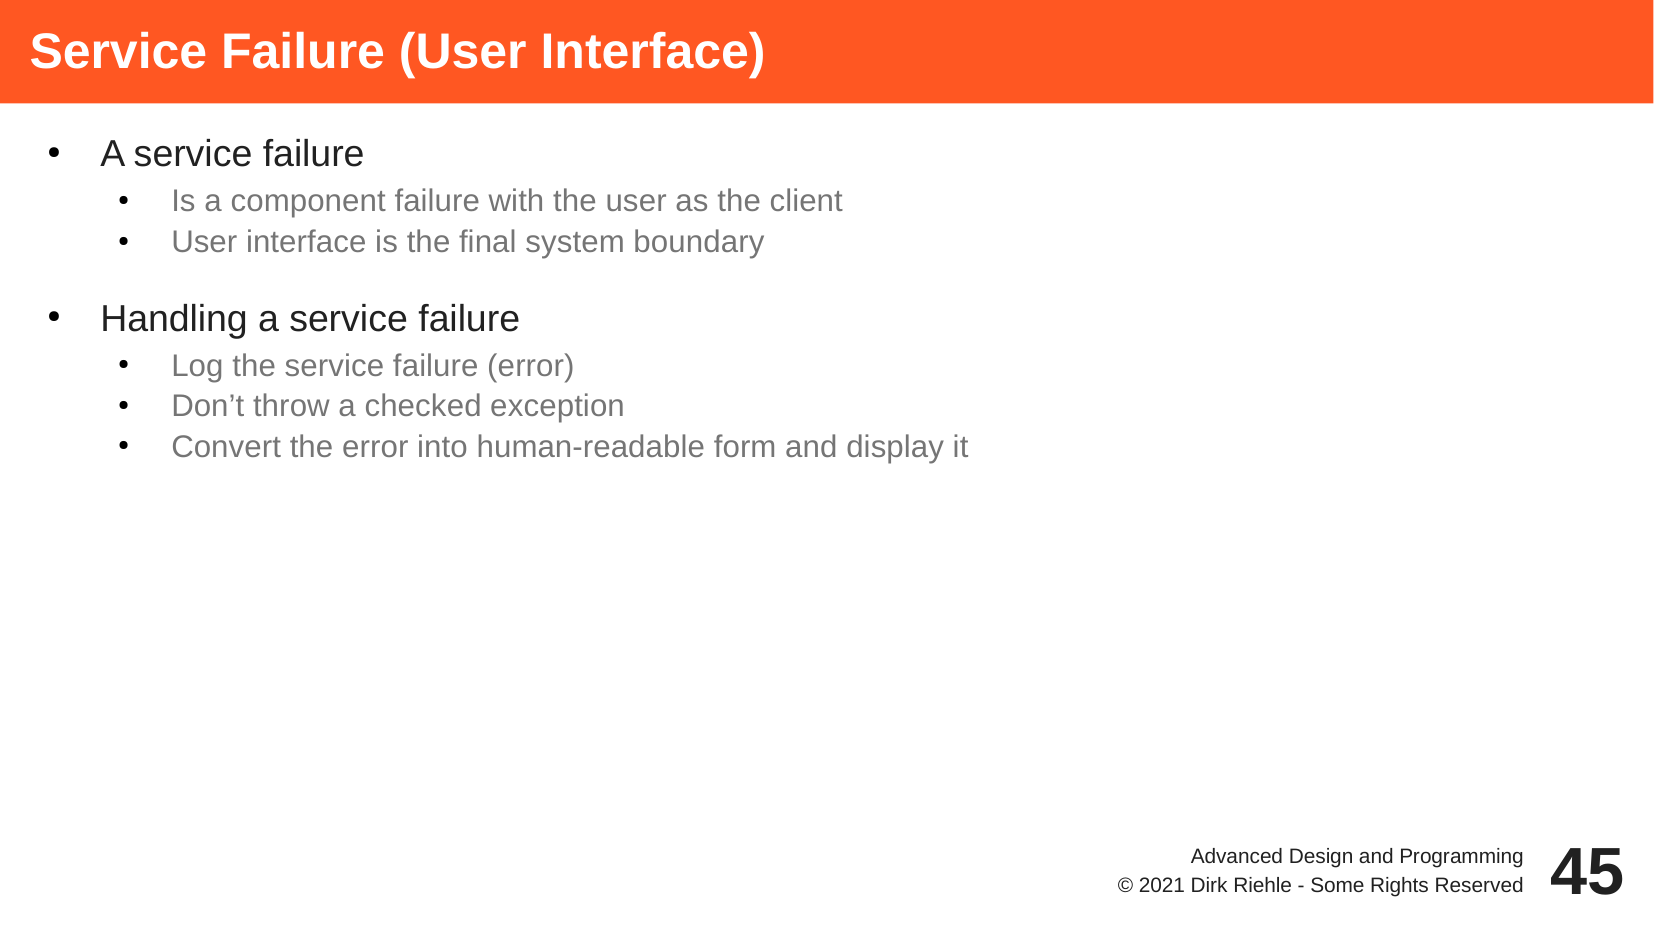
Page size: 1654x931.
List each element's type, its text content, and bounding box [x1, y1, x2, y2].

list A service failure Is a component failure with the user as the client User interface is the final system boundary Handling a service failure Log the service failure (error) Don’t throw a checked exception Convert the error into human-readable form and display it [29, 132, 1625, 813]
title Service Failure (User Interface) [0, 0, 1654, 104]
